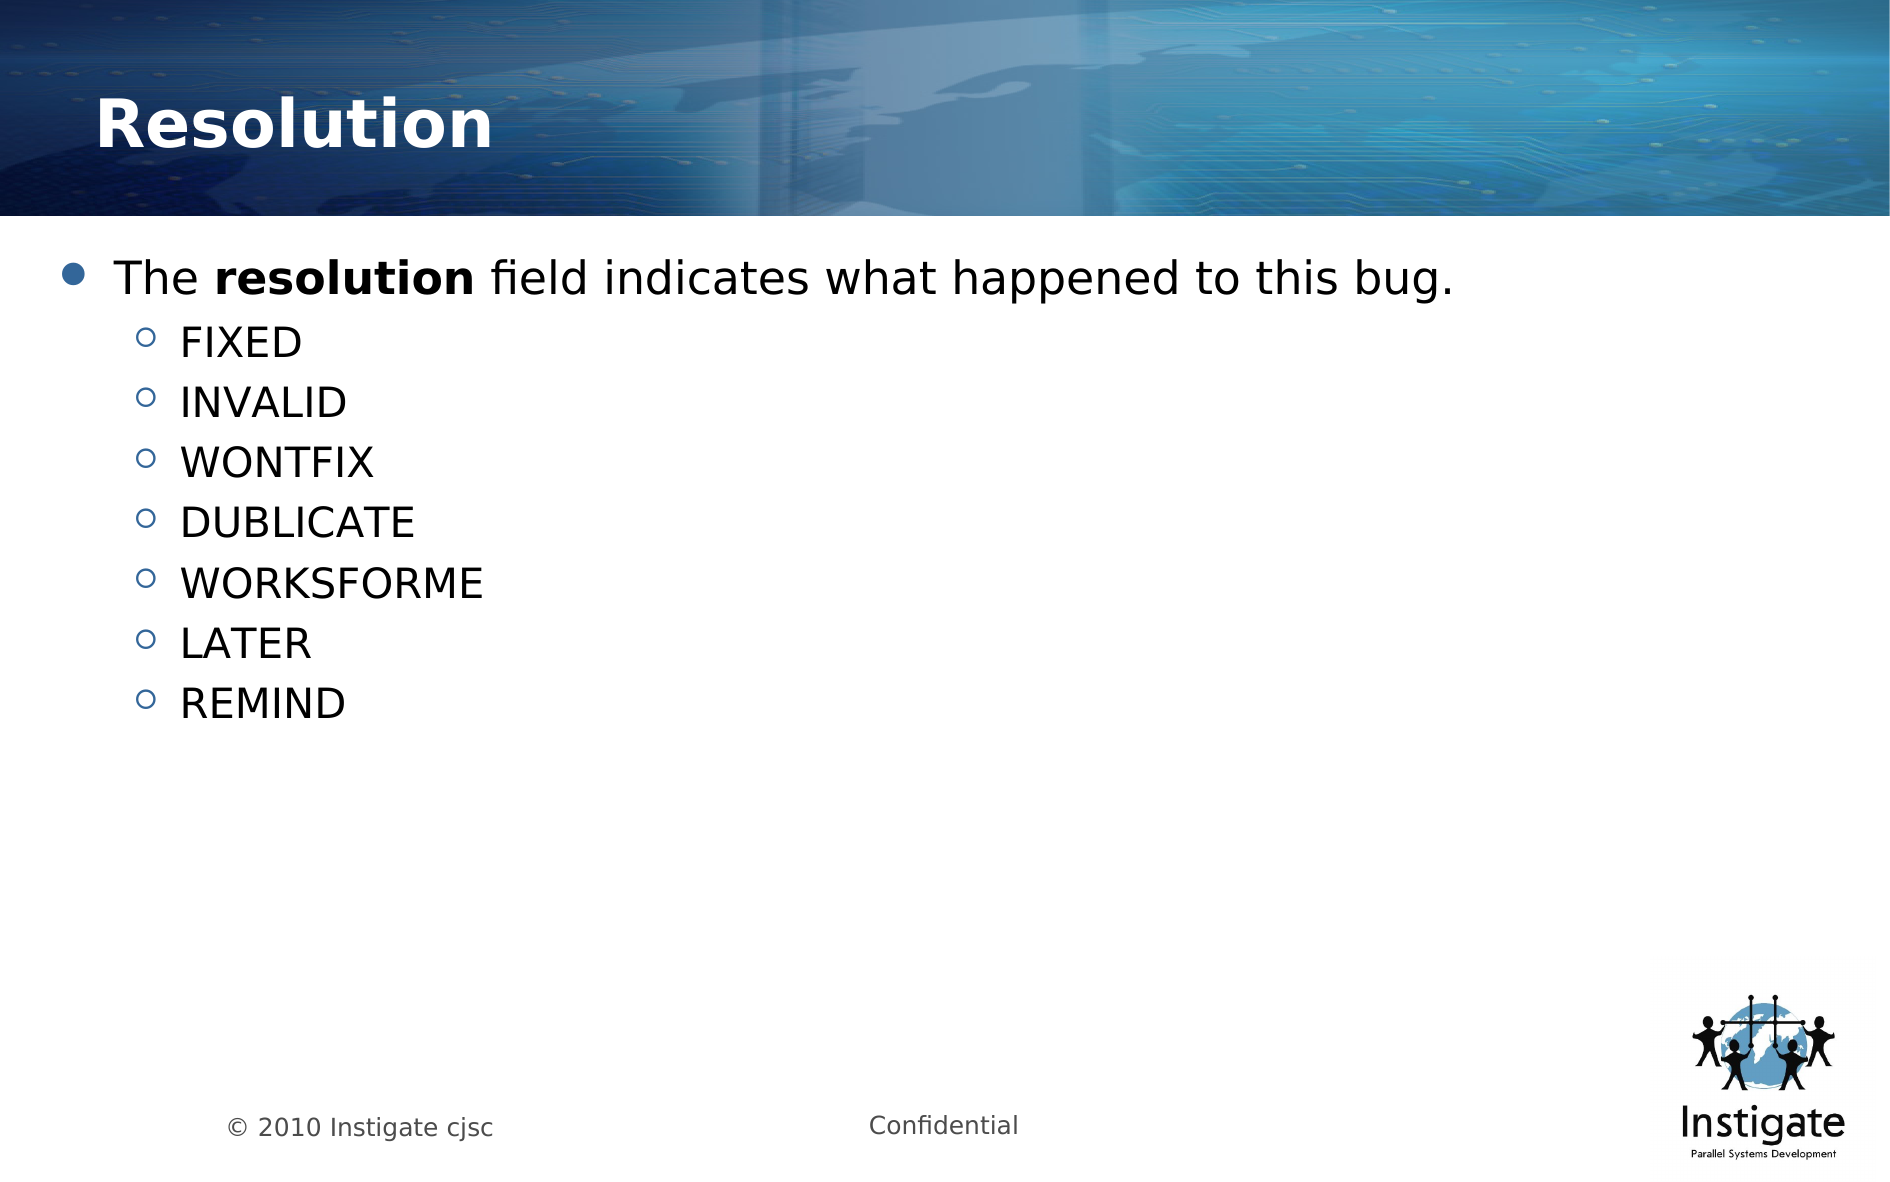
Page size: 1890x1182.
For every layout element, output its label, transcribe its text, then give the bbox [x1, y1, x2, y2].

title Resolution [94, 54, 1793, 210]
picture [1650, 956, 1876, 1182]
picture [0, 0, 1890, 216]
list The resolution field indicates what happened to this bug. FIXED INVALID WONTFIX DUBLICATE WORKSFORME LATER REMIND [59, 236, 1831, 1001]
